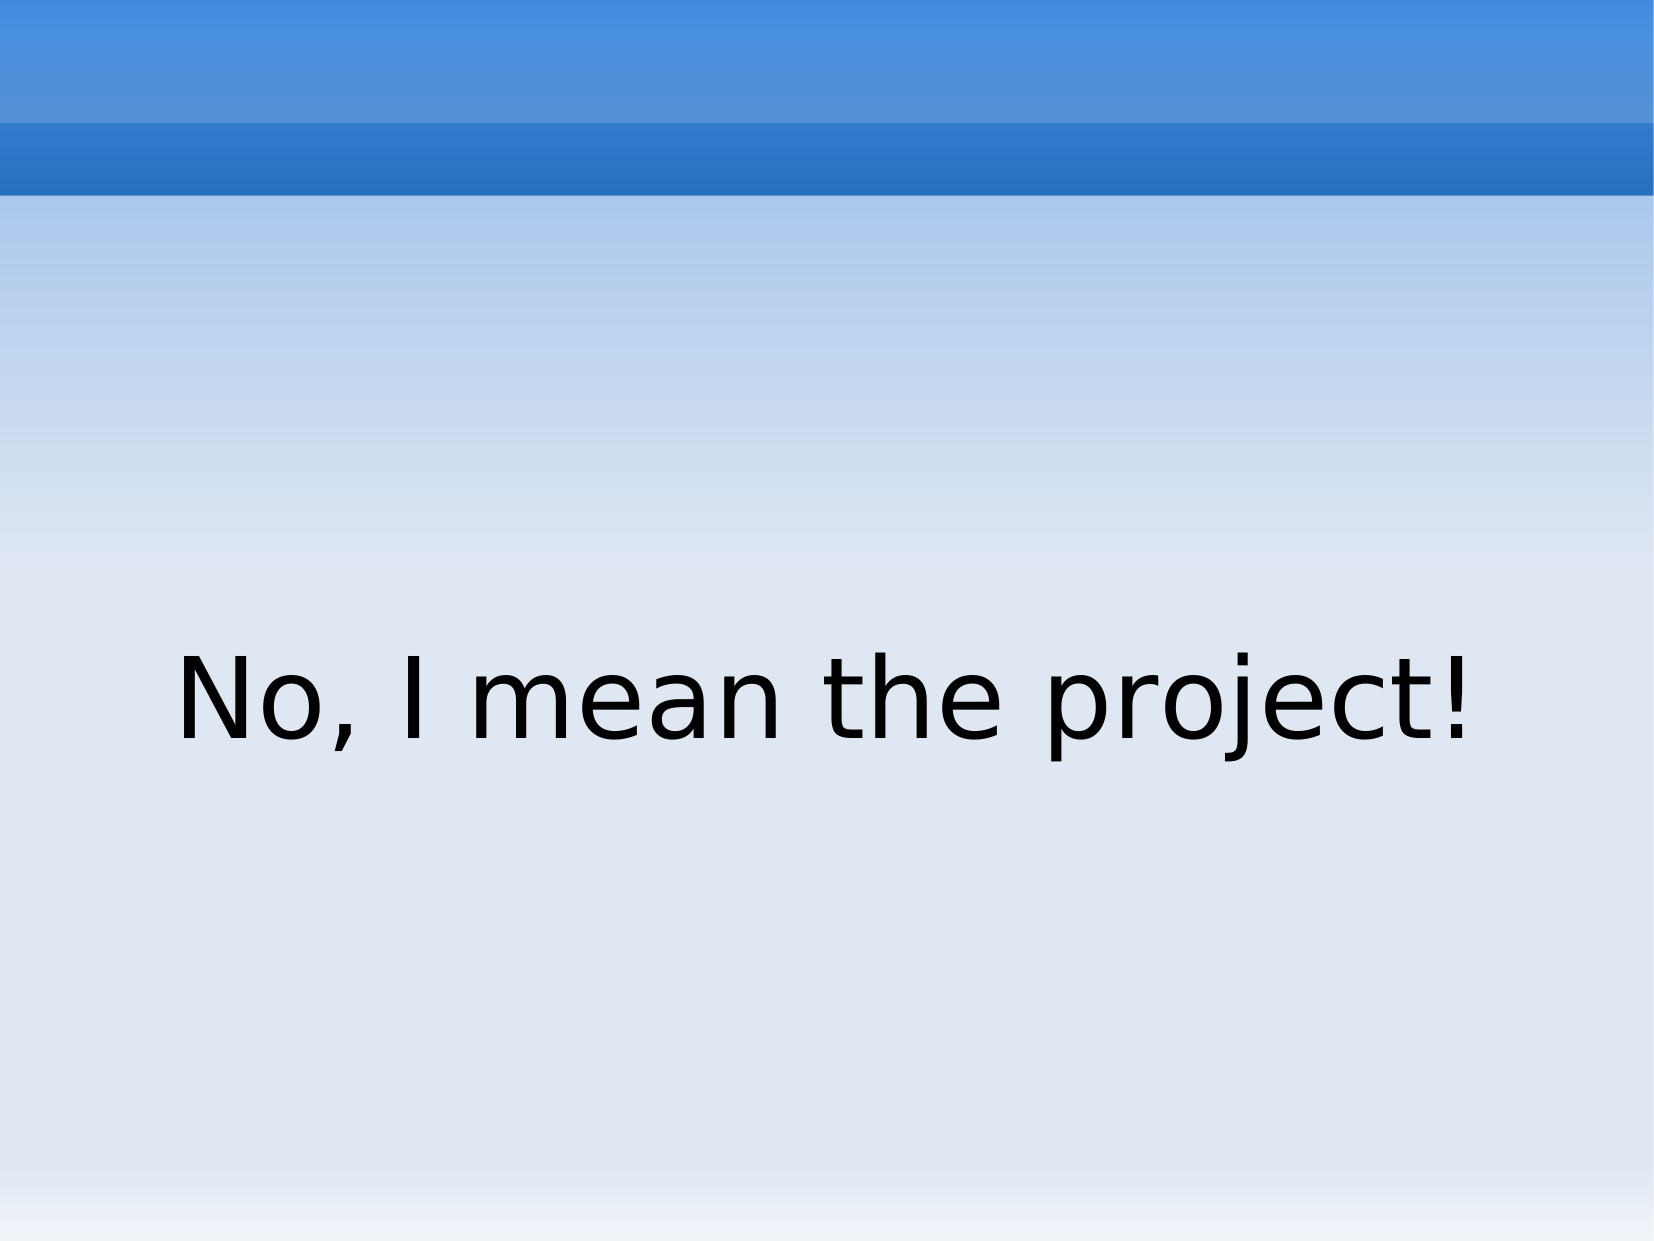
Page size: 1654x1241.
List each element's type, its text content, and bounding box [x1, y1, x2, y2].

subtitle No, I mean the project! [82, 290, 1571, 1109]
picture [0, 0, 1654, 1241]
